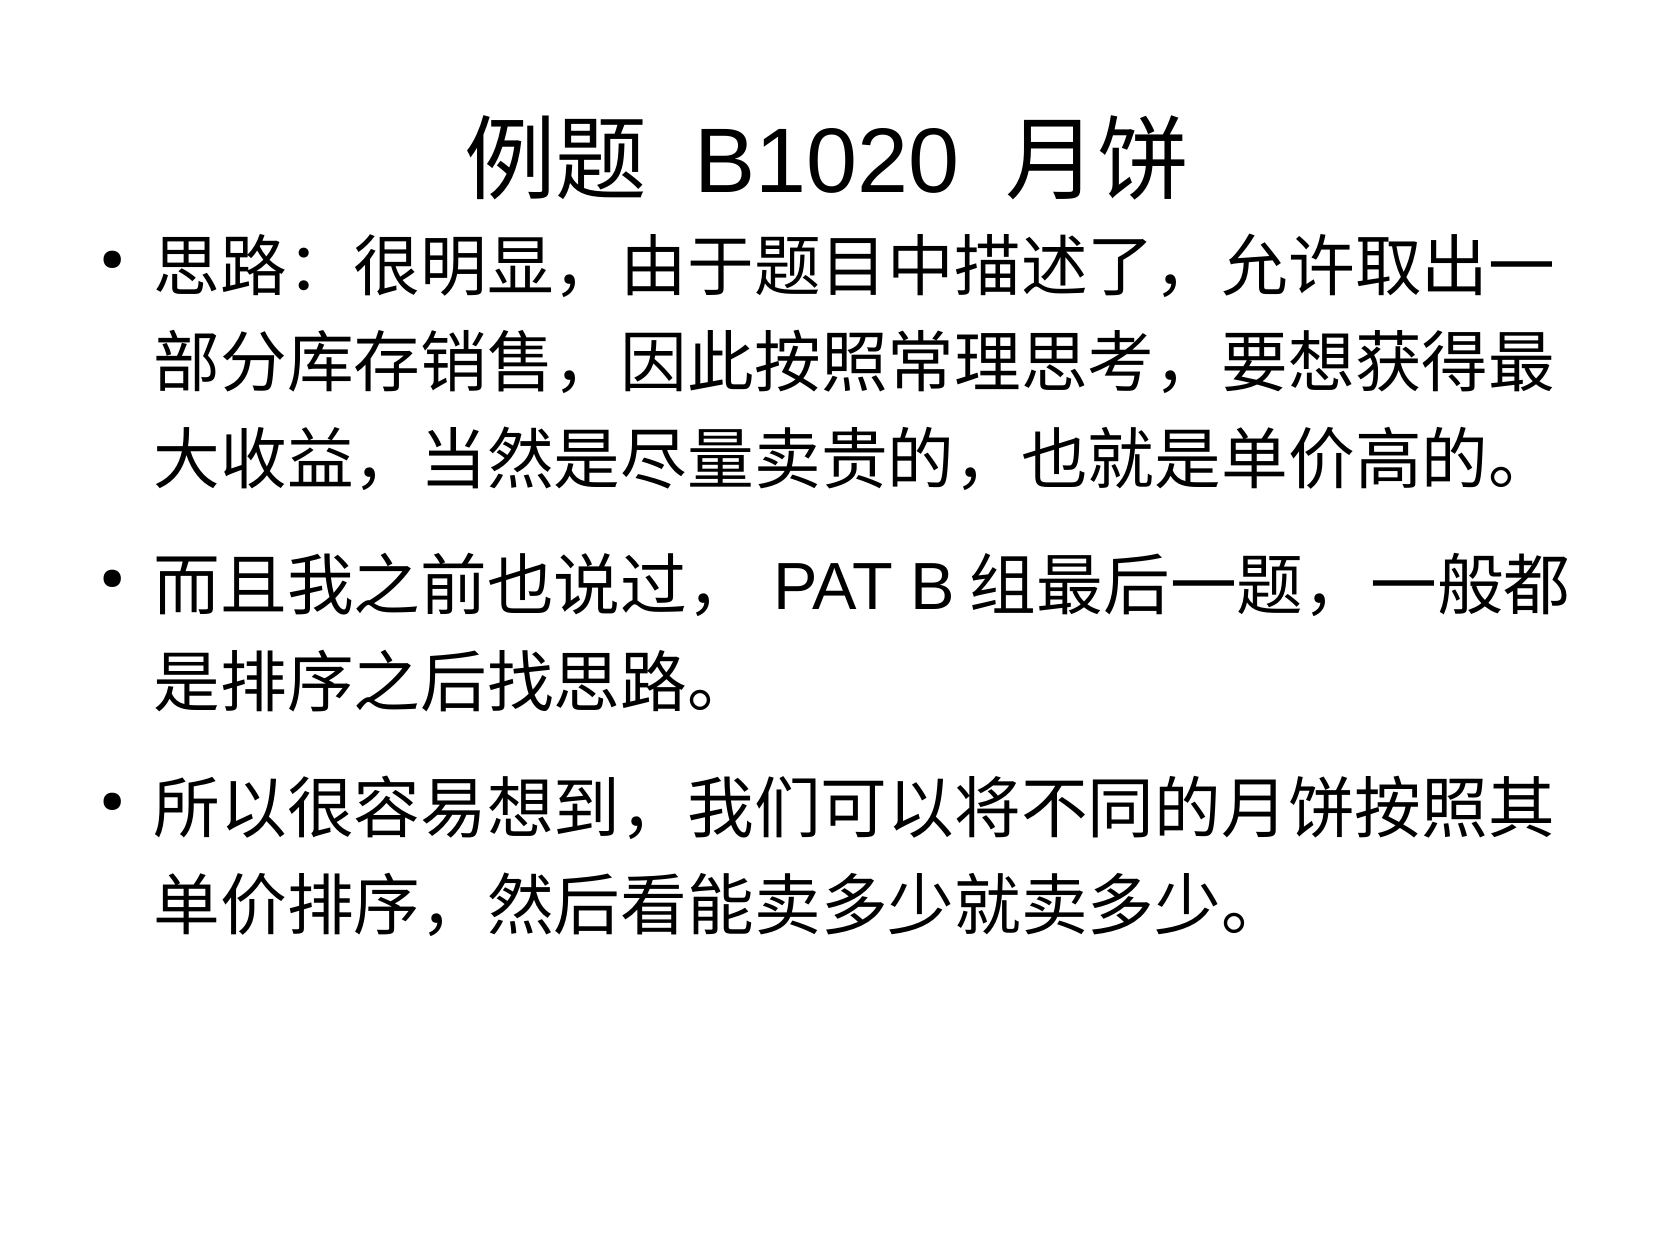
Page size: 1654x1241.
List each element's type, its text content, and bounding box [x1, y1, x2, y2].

title 例题 B1020 月饼 [82, 49, 1571, 212]
list 思路：很明显，由于题目中描述了，允许取出一部分库存销售，因此按照常理思考，要想获得最大收益，当然是尽量卖贵的，也就是单价高的。 而且我之前也说过，PAT B组最后一题，一般都是排序之后找思路。 所以很容易想到，我们可以将不同的月饼按照其单价排序，然后看能卖多少就卖多少。 [82, 212, 1571, 1217]
